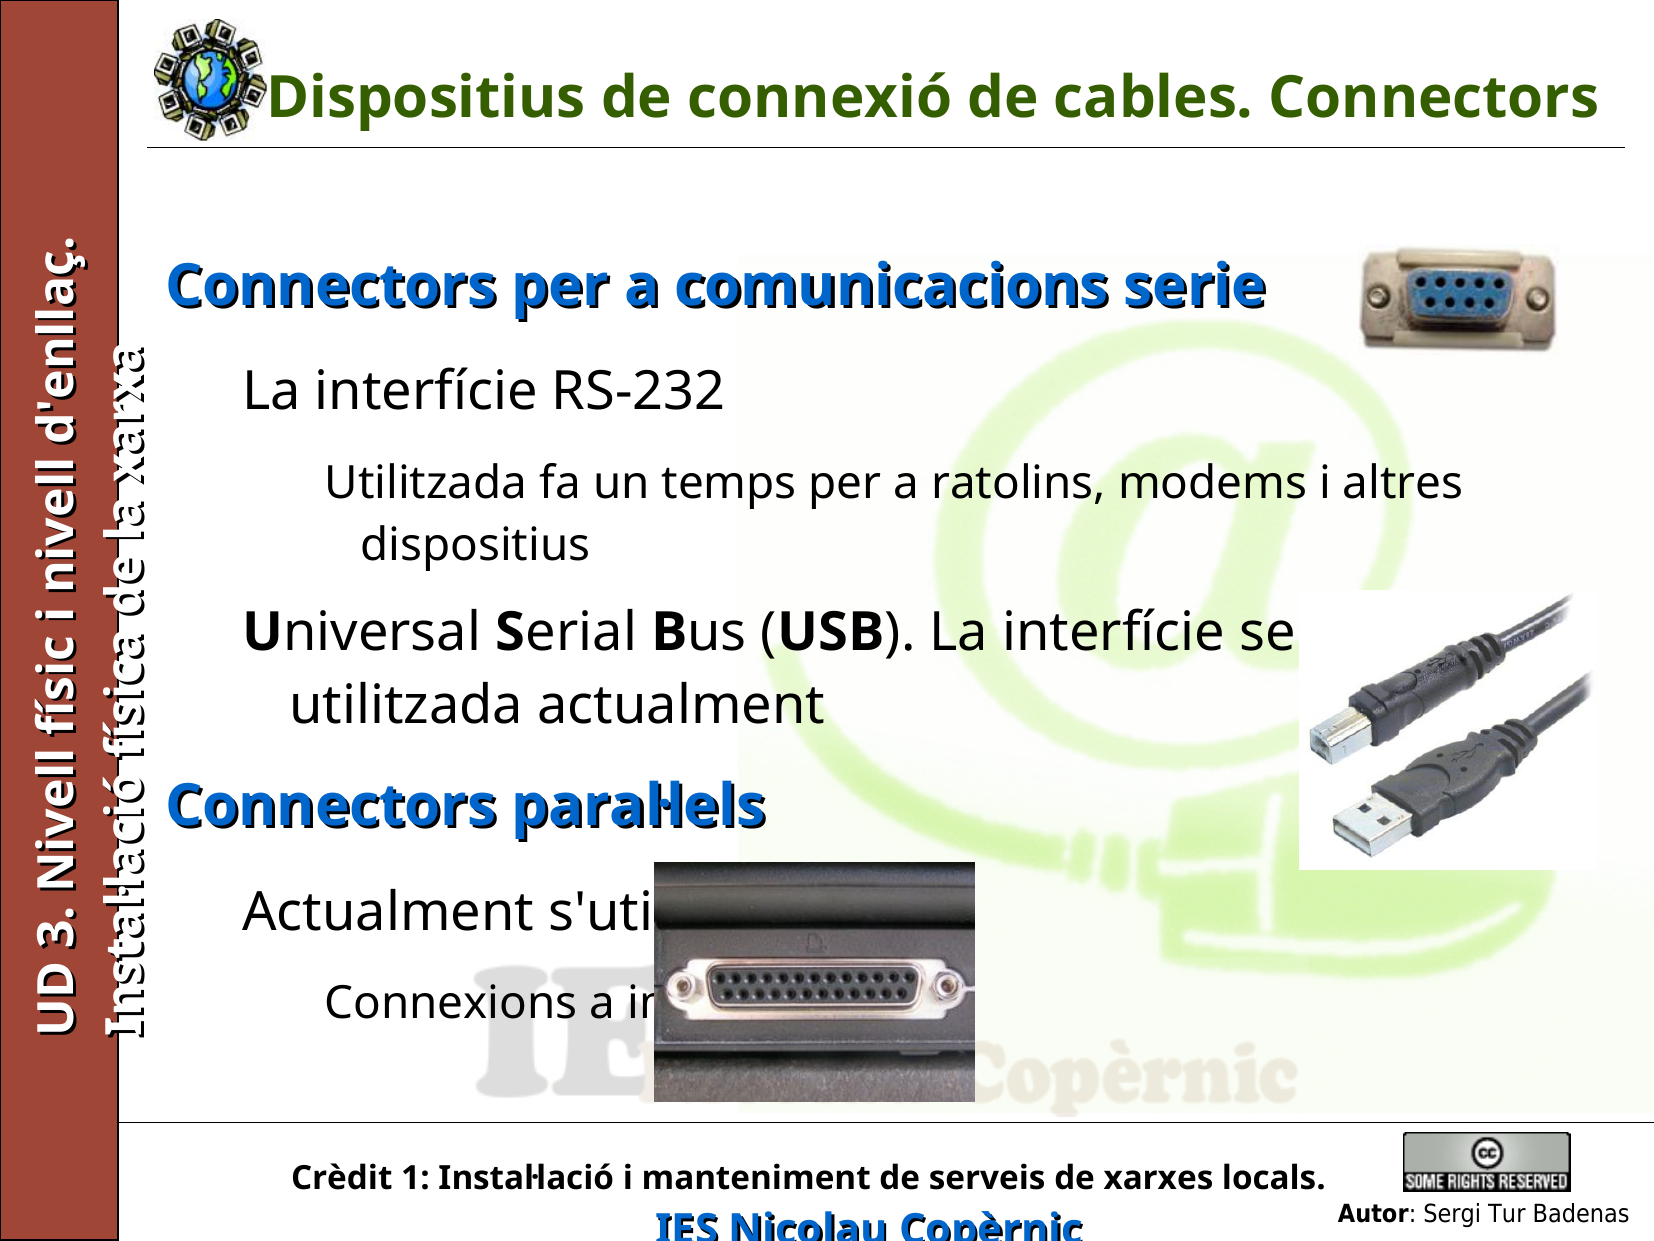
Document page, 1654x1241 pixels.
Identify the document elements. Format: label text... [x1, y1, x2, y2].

list Connectors per a comunicacions serie La interfície RS-232 Utilitzada fa un temps per a ratolins, modems i altres dispositius Universal Serial Bus (USB). La interfície serie més utilitzada actualment Connectors paral·lels Actualment s'utilitzen poc Connexions a impressores [147, 242, 1636, 1078]
picture [154, 19, 268, 142]
picture [1403, 1132, 1571, 1192]
title Dispositius de connexió de cables. Connectors [218, 53, 1648, 137]
picture [1299, 590, 1596, 870]
picture [1358, 244, 1560, 355]
picture [466, 252, 1654, 1117]
